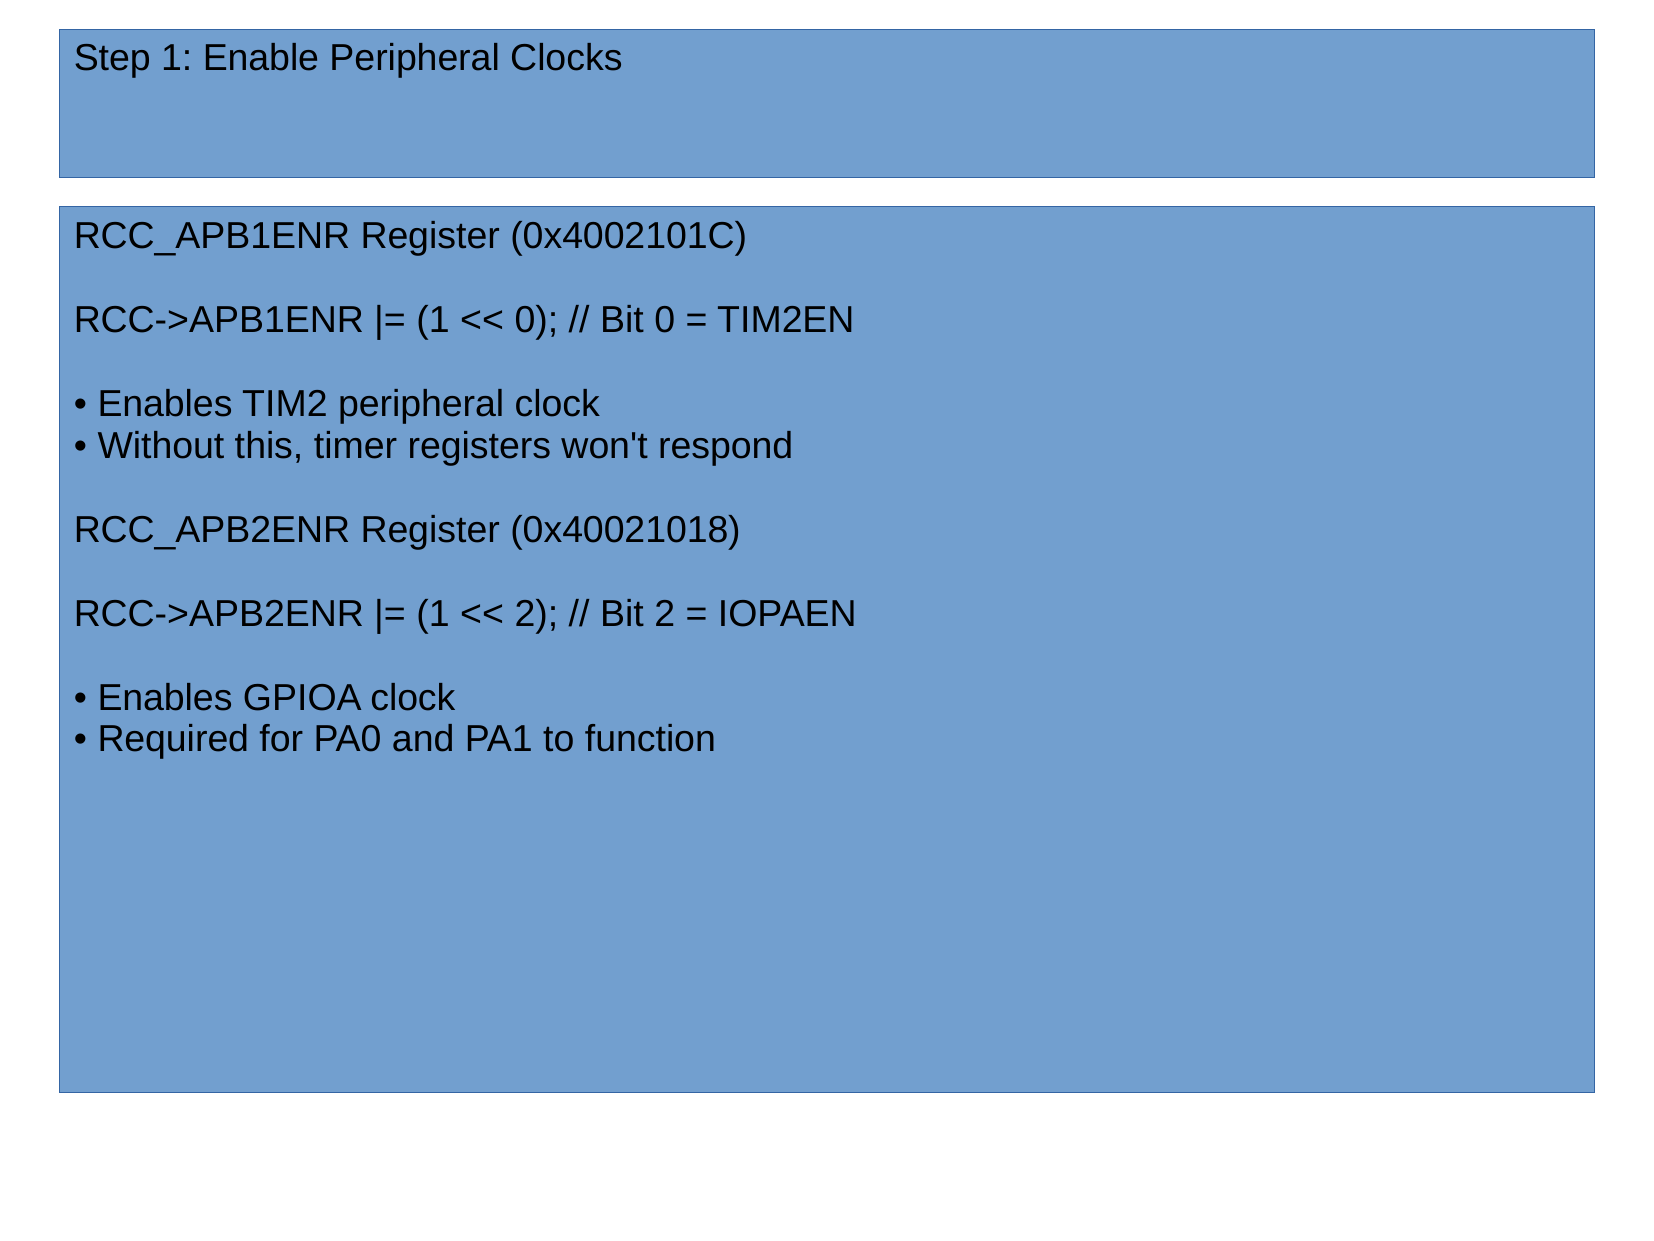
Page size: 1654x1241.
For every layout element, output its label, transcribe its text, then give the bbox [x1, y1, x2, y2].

text_box Step 1: Enable Peripheral Clocks [59, 29, 1595, 178]
text_box RCC_APB1ENR Register (0x4002101C) RCC->APB1ENR |= (1 << 0); // Bit 0 = TIM2EN • Enables TIM2 peripheral clock • Without this, timer registers won't respond RCC_APB2ENR Register (0x40021018) RCC->APB2ENR |= (1 << 2); // Bit 2 = IOPAEN • Enables GPIOA clock • Required for PA0 and PA1 to function [59, 206, 1595, 1093]
